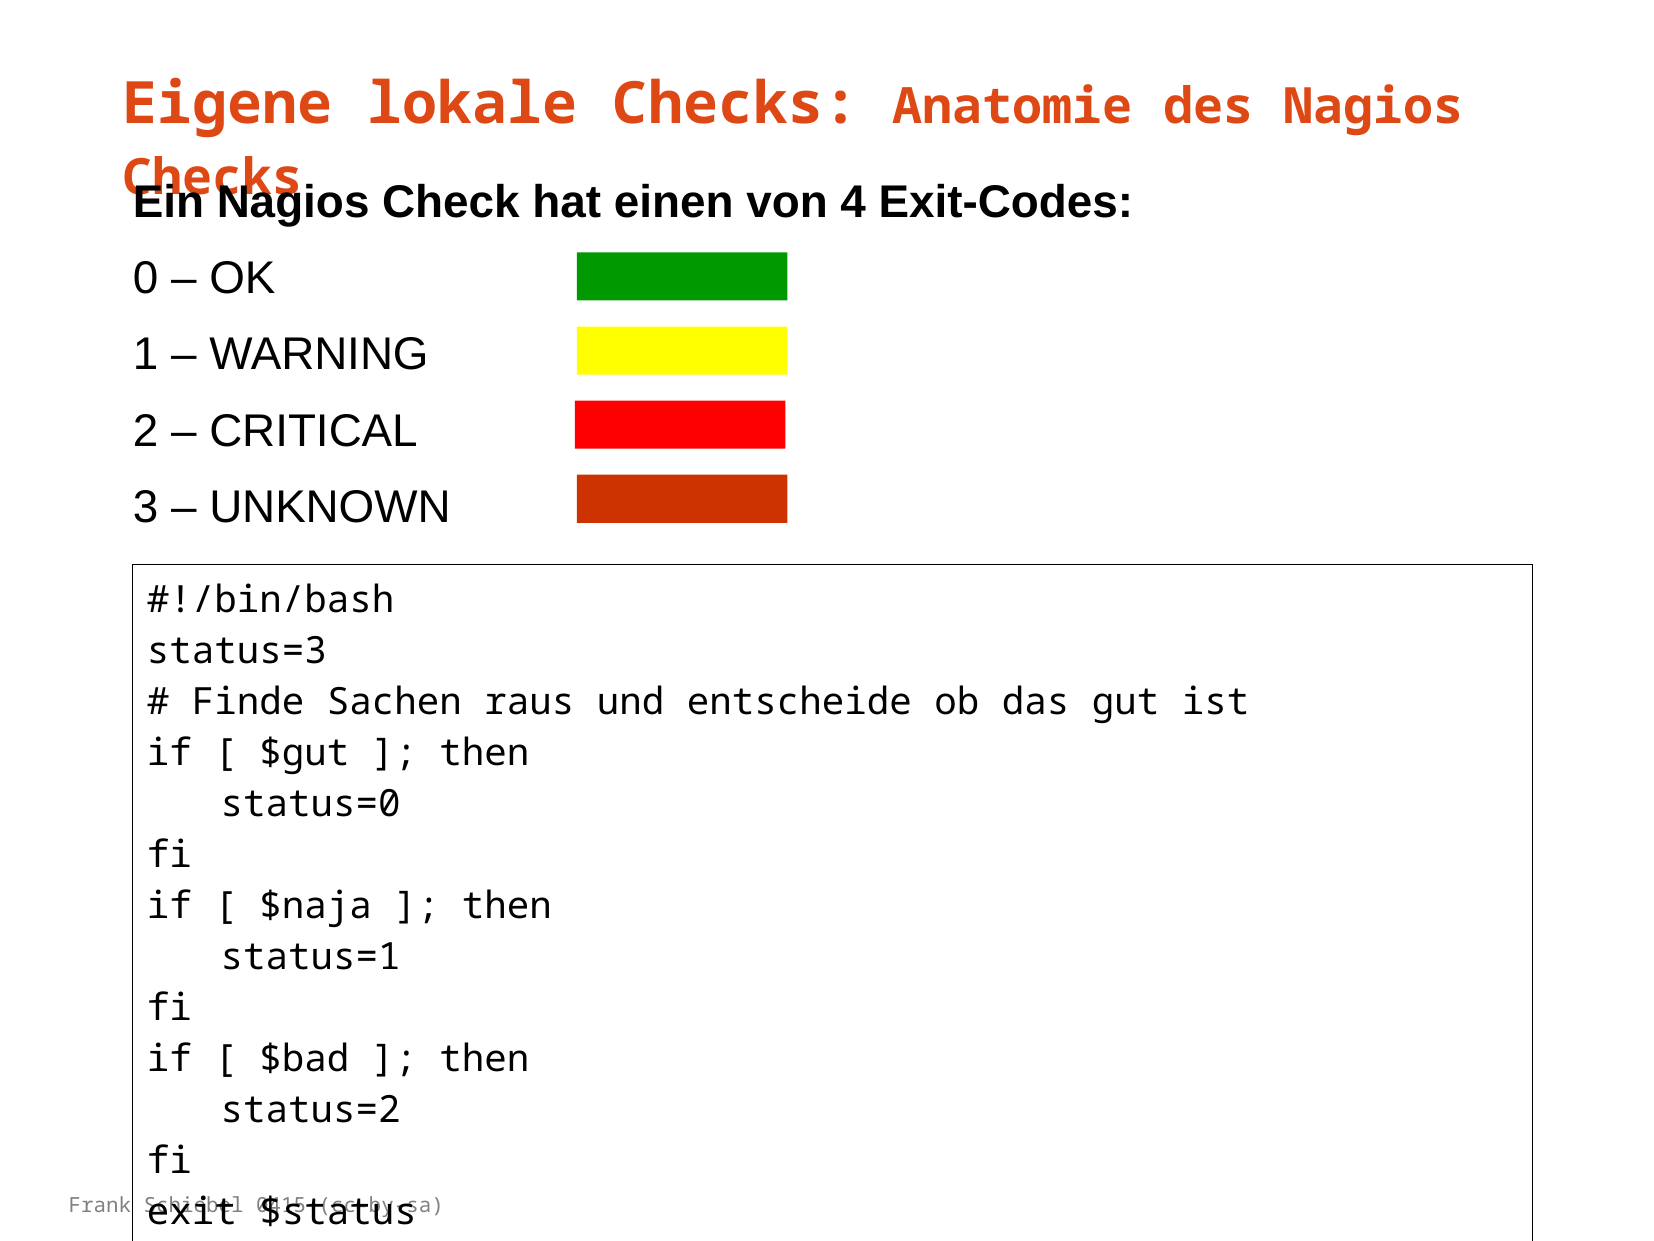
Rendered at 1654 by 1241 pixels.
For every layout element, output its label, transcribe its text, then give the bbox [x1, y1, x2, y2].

text_box Ein Nagios Check hat einen von 4 Exit-Codes: 0 – OK 1 – WARNING 2 – CRITICAL 3 – UNKNOWN [118, 169, 1525, 540]
text_box [574, 400, 786, 449]
text_box [576, 326, 788, 375]
text_box [576, 252, 788, 301]
text_box Eigene lokale Checks: Anatomie des Nagios Checks [108, 54, 1635, 129]
text_box [576, 474, 788, 523]
text_box #!/bin/bash status=3 # Finde Sachen raus und entscheide ob das gut ist if [ $gut ]; then status=0 fi if [ $naja ]; then status=1 fi if [ $bad ]; then status=2 fi exit $status [132, 564, 1533, 1078]
